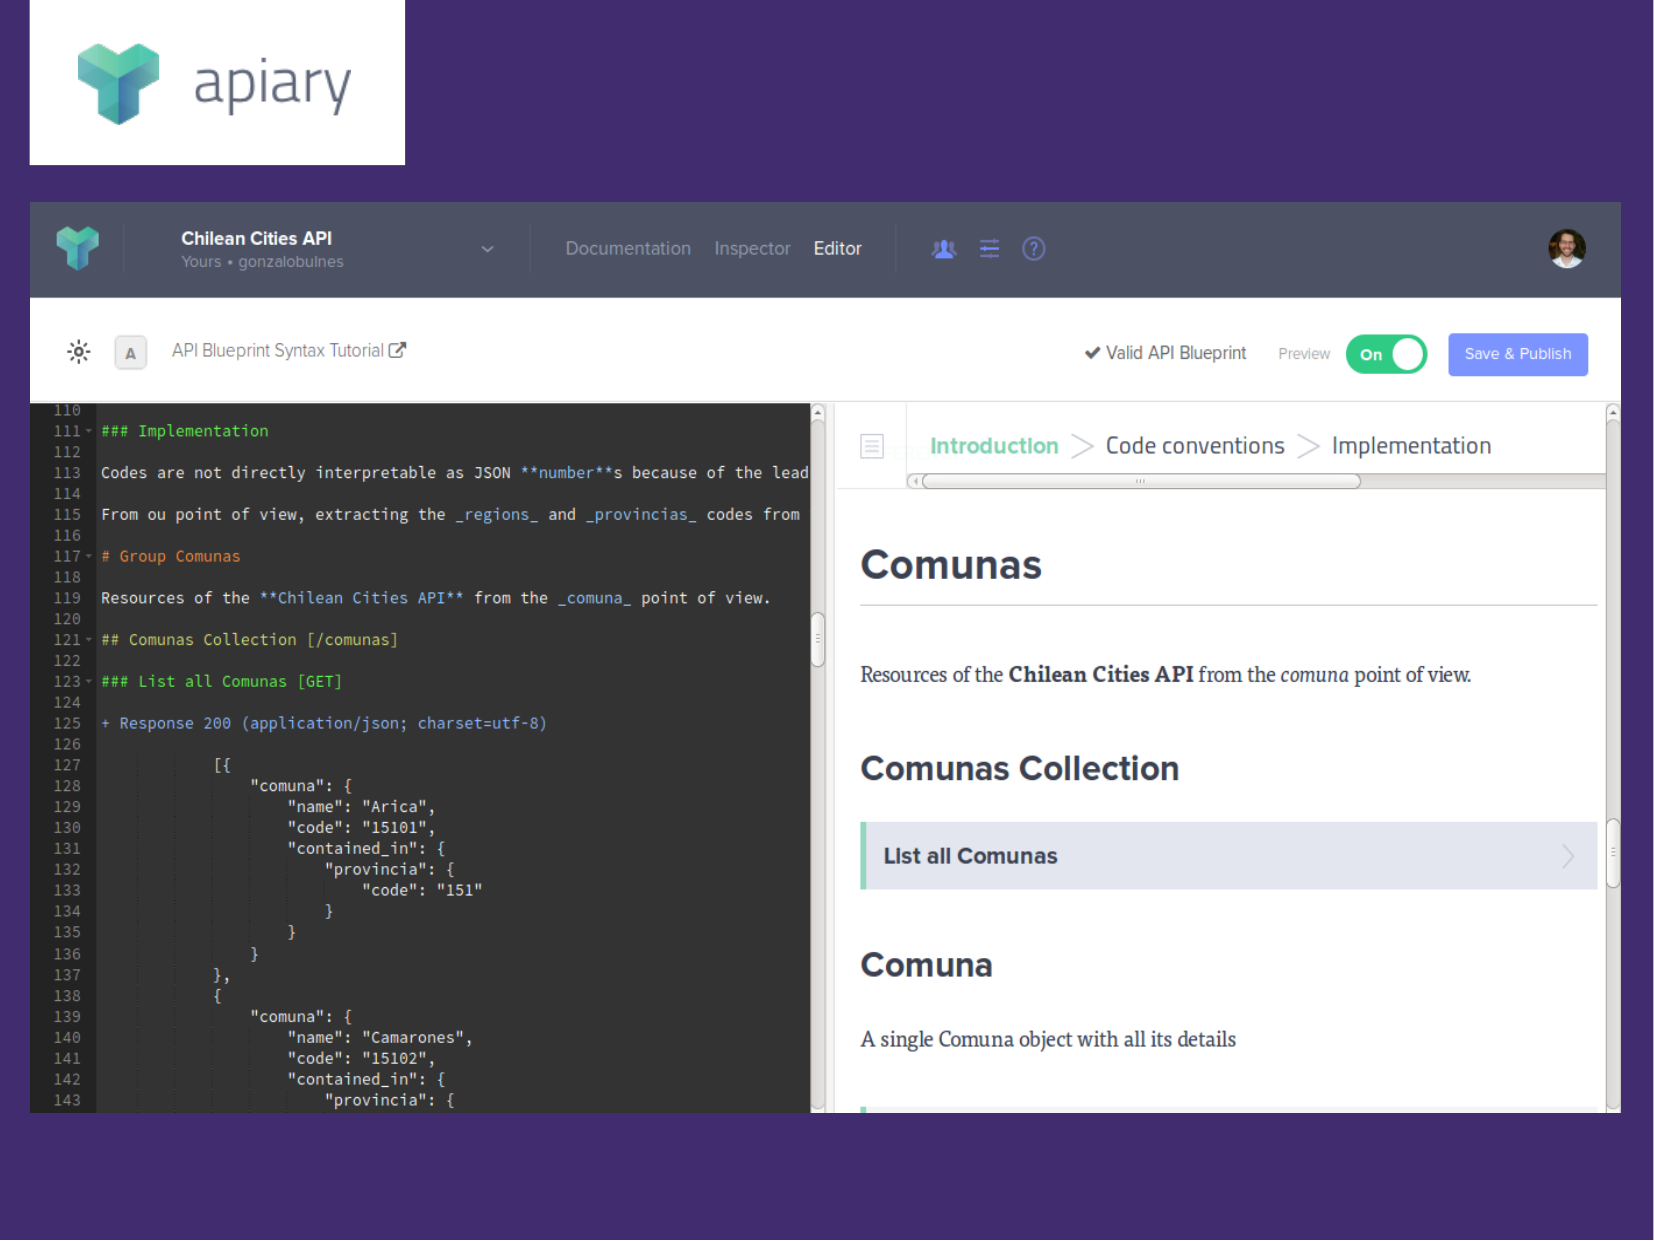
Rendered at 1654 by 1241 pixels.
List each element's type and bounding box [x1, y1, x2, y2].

text_box [29, 0, 406, 166]
picture [78, 42, 351, 127]
picture [30, 202, 1621, 1113]
